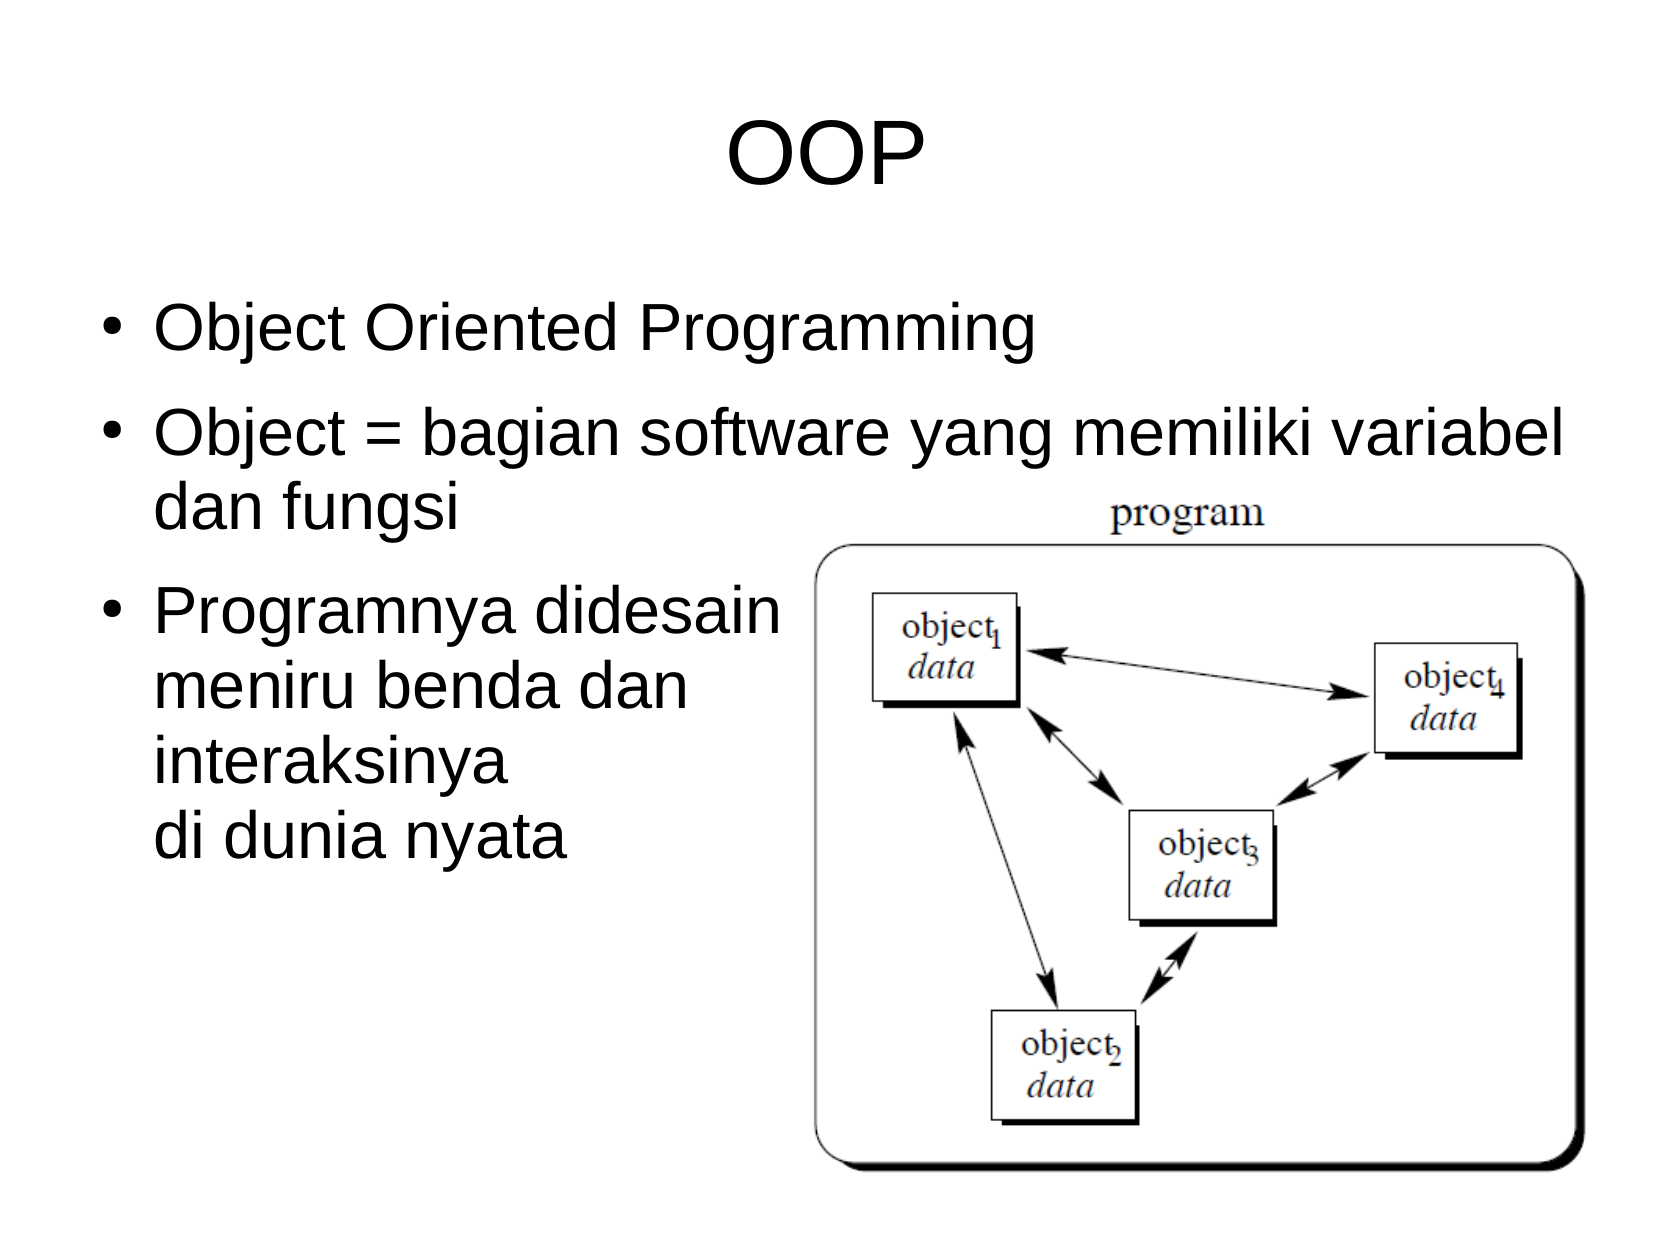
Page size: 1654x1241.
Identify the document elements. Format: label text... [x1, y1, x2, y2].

title OOP [82, 49, 1571, 257]
list Object Oriented Programming Object = bagian software yang memiliki variabel dan fungsi Programnya didesain meniru benda dan interaksinya di dunia nyata [82, 290, 1571, 1010]
picture [780, 488, 1609, 1186]
